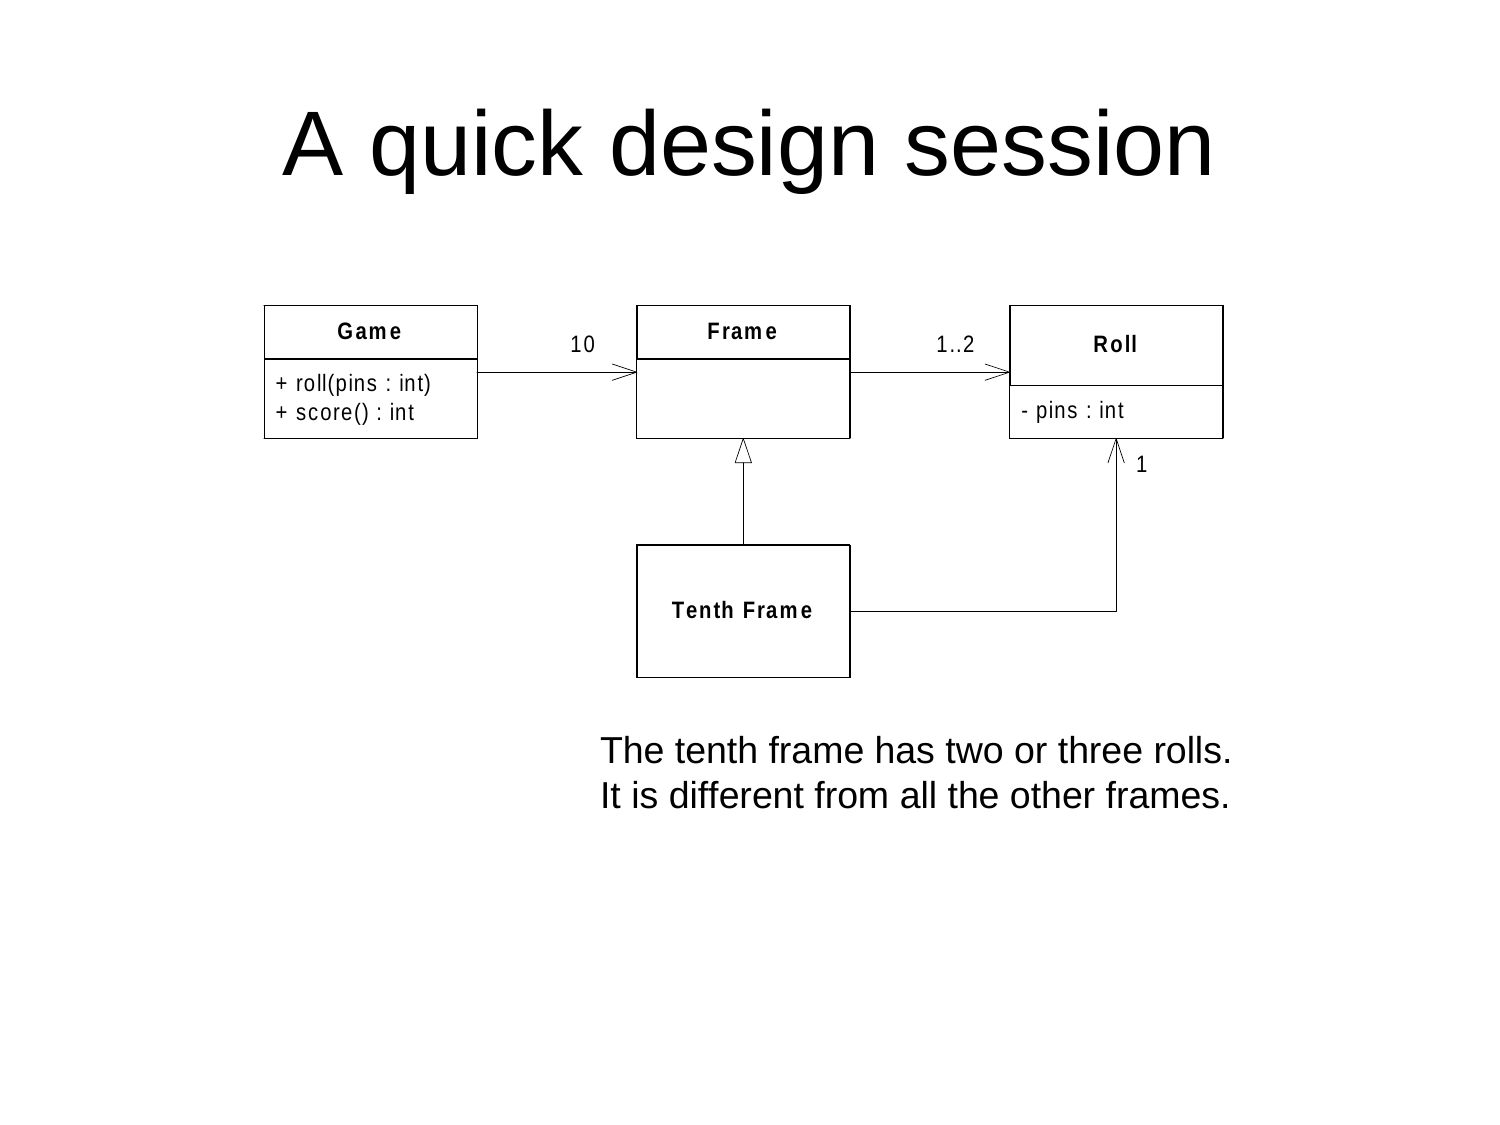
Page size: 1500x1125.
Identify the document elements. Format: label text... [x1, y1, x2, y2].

chart [262, 200, 1225, 720]
text_box The tenth frame has two or three rolls. It is different from all the other frames. [585, 718, 1248, 824]
title A quick design session [75, 45, 1426, 233]
